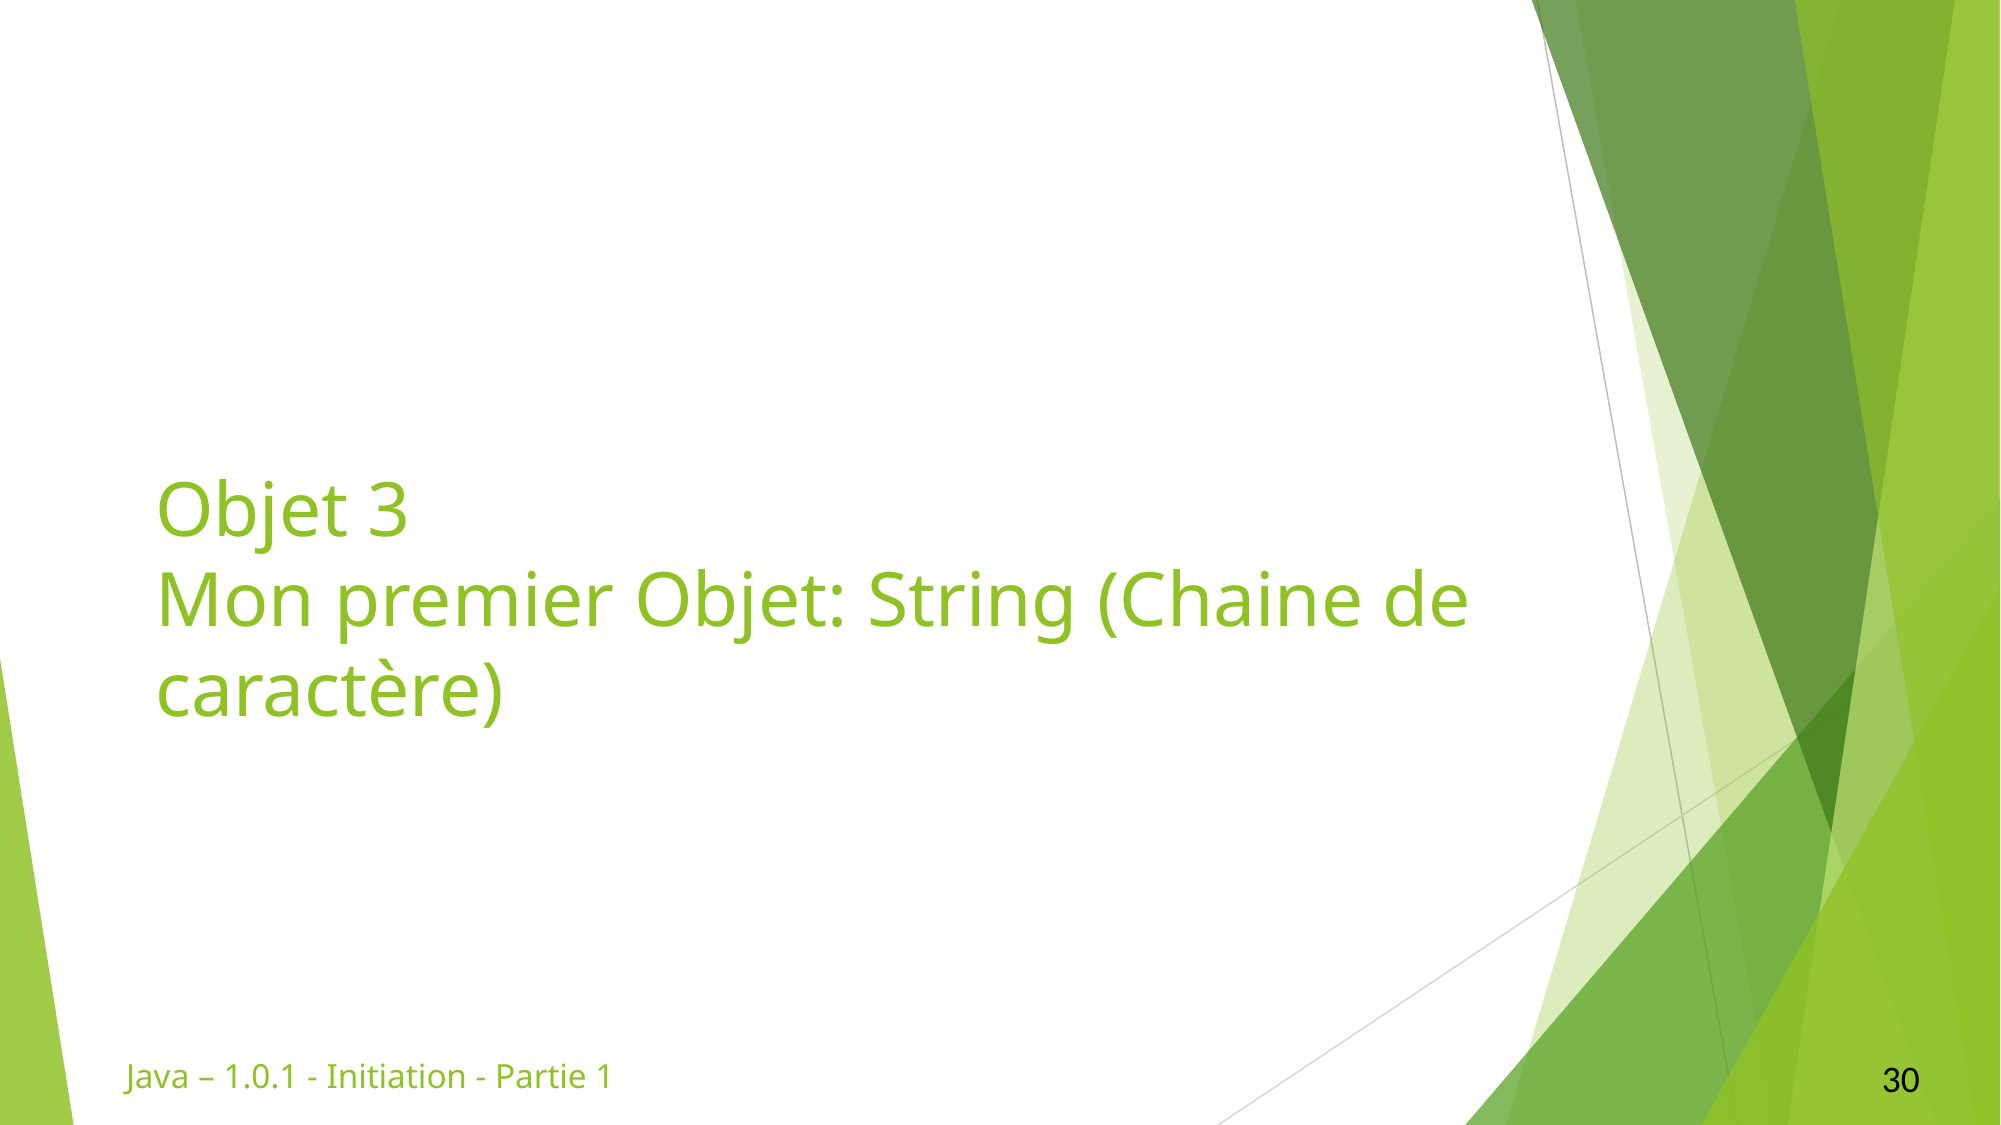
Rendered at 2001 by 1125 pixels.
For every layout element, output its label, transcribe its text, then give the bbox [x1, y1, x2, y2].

title Objet 3 Mon premier Objet: String (Chaine de caractère) [140, 454, 1551, 804]
text_box [1866, 1047, 1979, 1108]
text_box Java – 1.0.1 - Initiation - Partie 1 [111, 1047, 1094, 1109]
